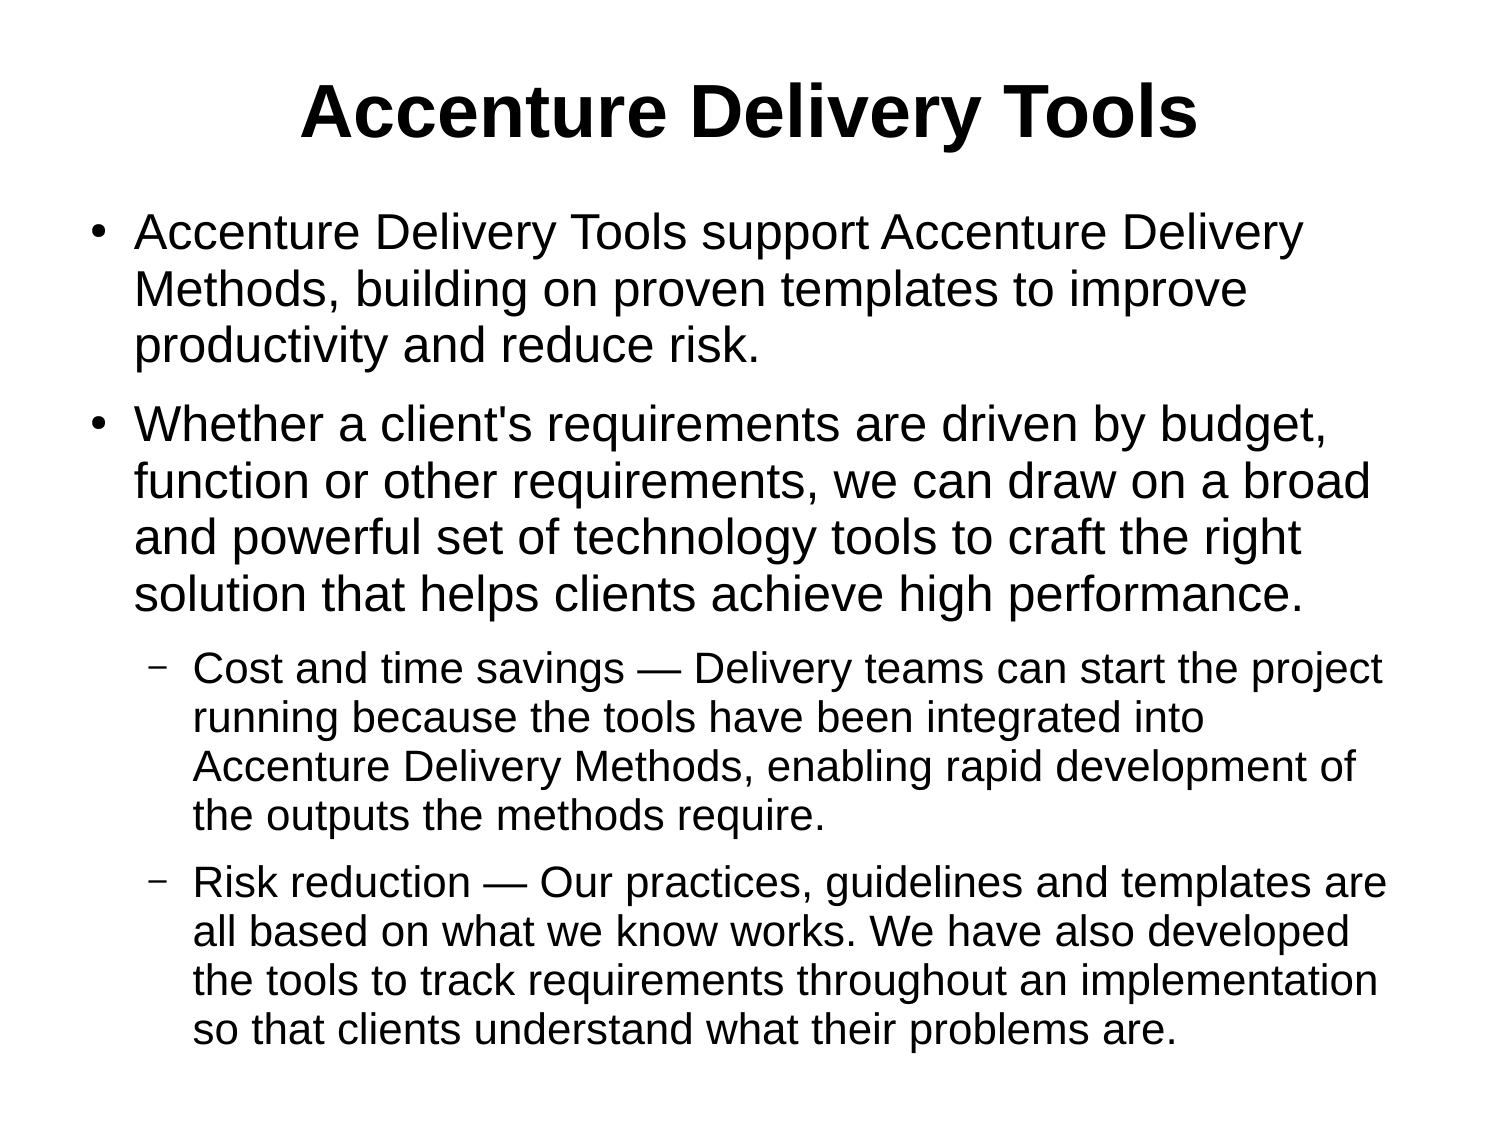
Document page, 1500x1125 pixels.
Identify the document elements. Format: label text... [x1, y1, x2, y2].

list Accenture Delivery Tools support Accenture Delivery Methods, building on proven templates to improve productivity and reduce risk. Whether a client's requirements are driven by budget, function or other requirements, we can draw on a broad and powerful set of technology tools to craft the right solution that helps clients achieve high performance. Cost and time savings — Delivery teams can start the project running because the tools have been integrated into Accenture Delivery Methods, enabling rapid development of the outputs the methods require. Risk reduction — Our practices, guidelines and templates are all based on what we know works. We have also developed the tools to track requirements throughout an implementation so that clients understand what their problems are. [75, 204, 1395, 1075]
title Accenture Delivery Tools [75, 44, 1425, 177]
